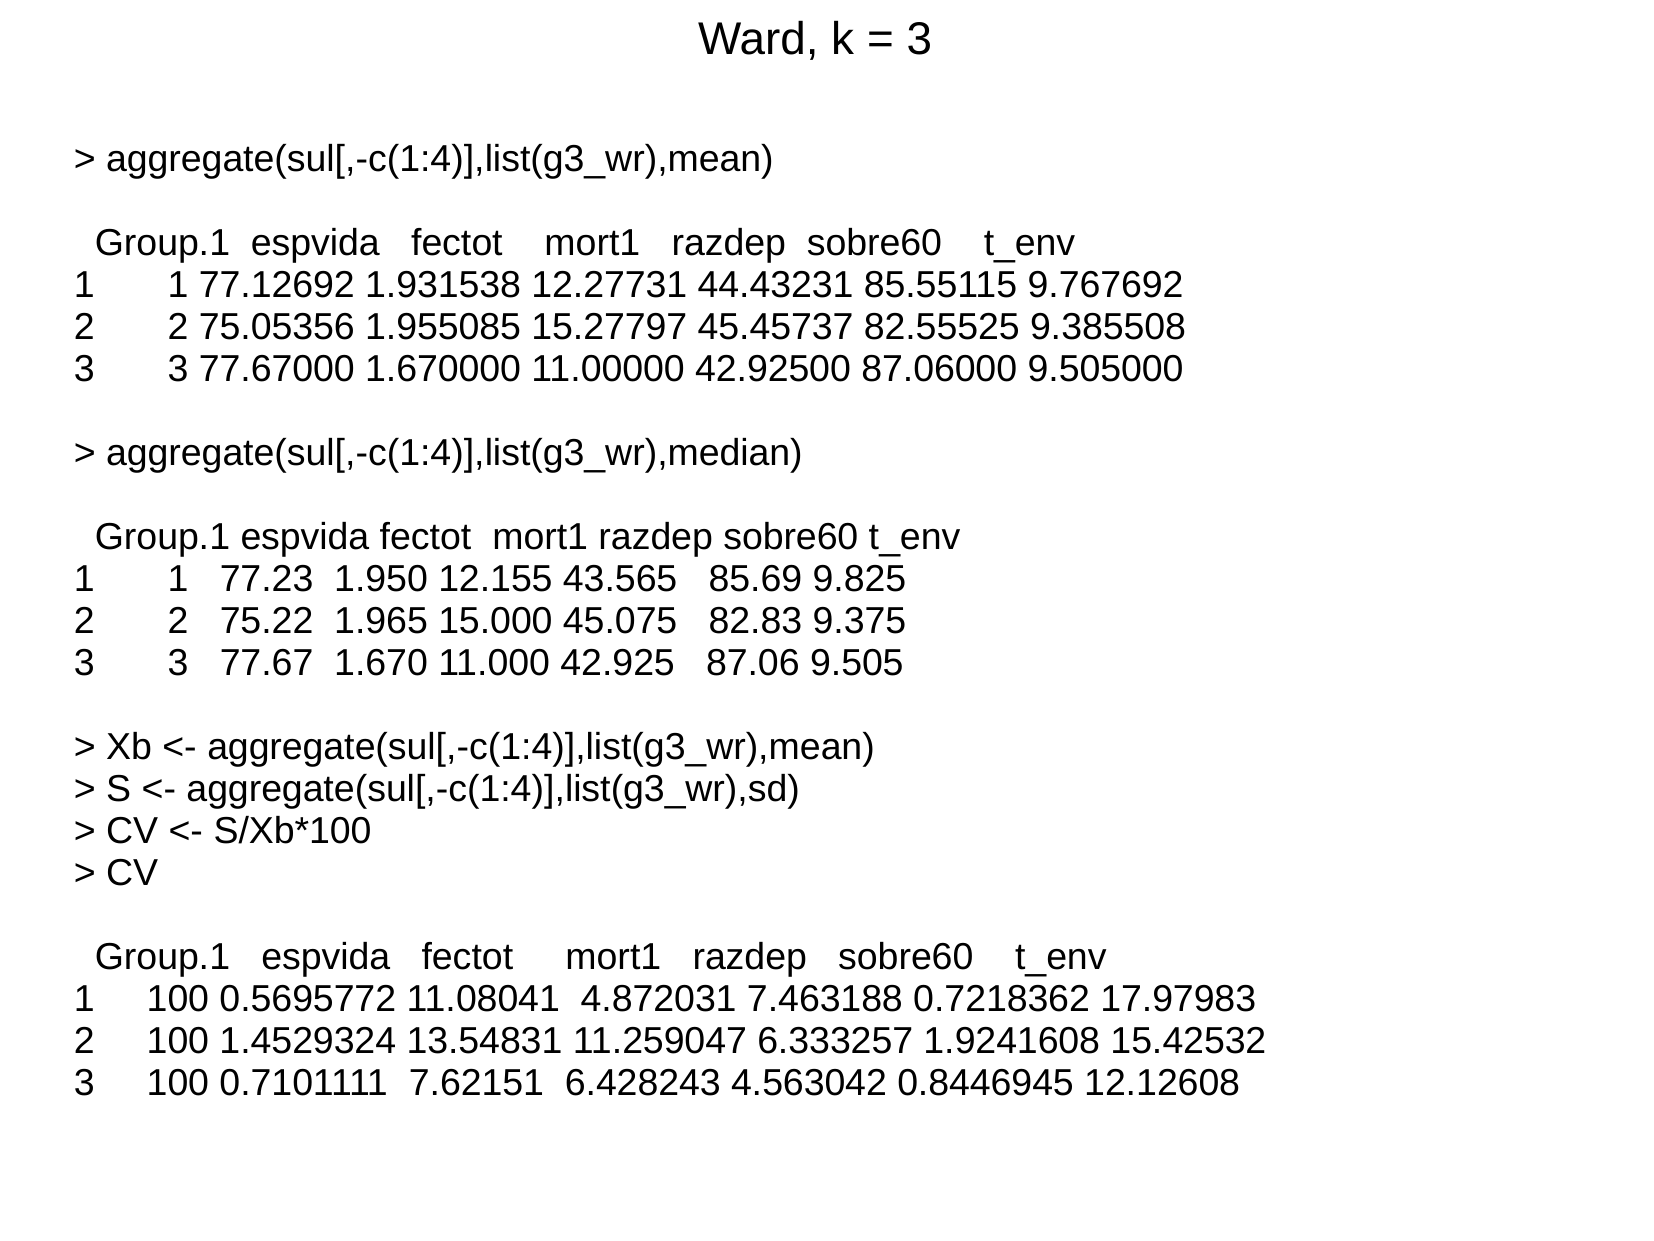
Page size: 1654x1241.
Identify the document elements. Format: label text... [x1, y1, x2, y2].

title Ward, k = 3 [70, 0, 1560, 142]
text_box > aggregate(sul[,-c(1:4)],list(g3_wr),mean) Group.1 espvida fectot mort1 razdep sobre60 t_env 1 1 77.12692 1.931538 12.27731 44.43231 85.55115 9.767692 2 2 75.05356 1.955085 15.27797 45.45737 82.55525 9.385508 3 3 77.67000 1.670000 11.00000 42.92500 87.06000 9.505000 > aggregate(sul[,-c(1:4)],list(g3_wr),median) Group.1 espvida fectot mort1 razdep sobre60 t_env 1 1 77.23 1.950 12.155 43.565 85.69 9.825 2 2 75.22 1.965 15.000 45.075 82.83 9.375 3 3 77.67 1.670 11.000 42.925 87.06 9.505 > Xb <- aggregate(sul[,-c(1:4)],list(g3_wr),mean) > S <- aggregate(sul[,-c(1:4)],list(g3_wr),sd) > CV <- S/Xb*100 > CV Group.1 espvida fectot mort1 razdep sobre60 t_env 1 100 0.5695772 11.08041 4.872031 7.463188 0.7218362 17.97983 2 100 1.4529324 13.54831 11.259047 6.333257 1.9241608 15.42532 3 100 0.7101111 7.62151 6.428243 4.563042 0.8446945 12.12608 [59, 129, 1284, 1111]
